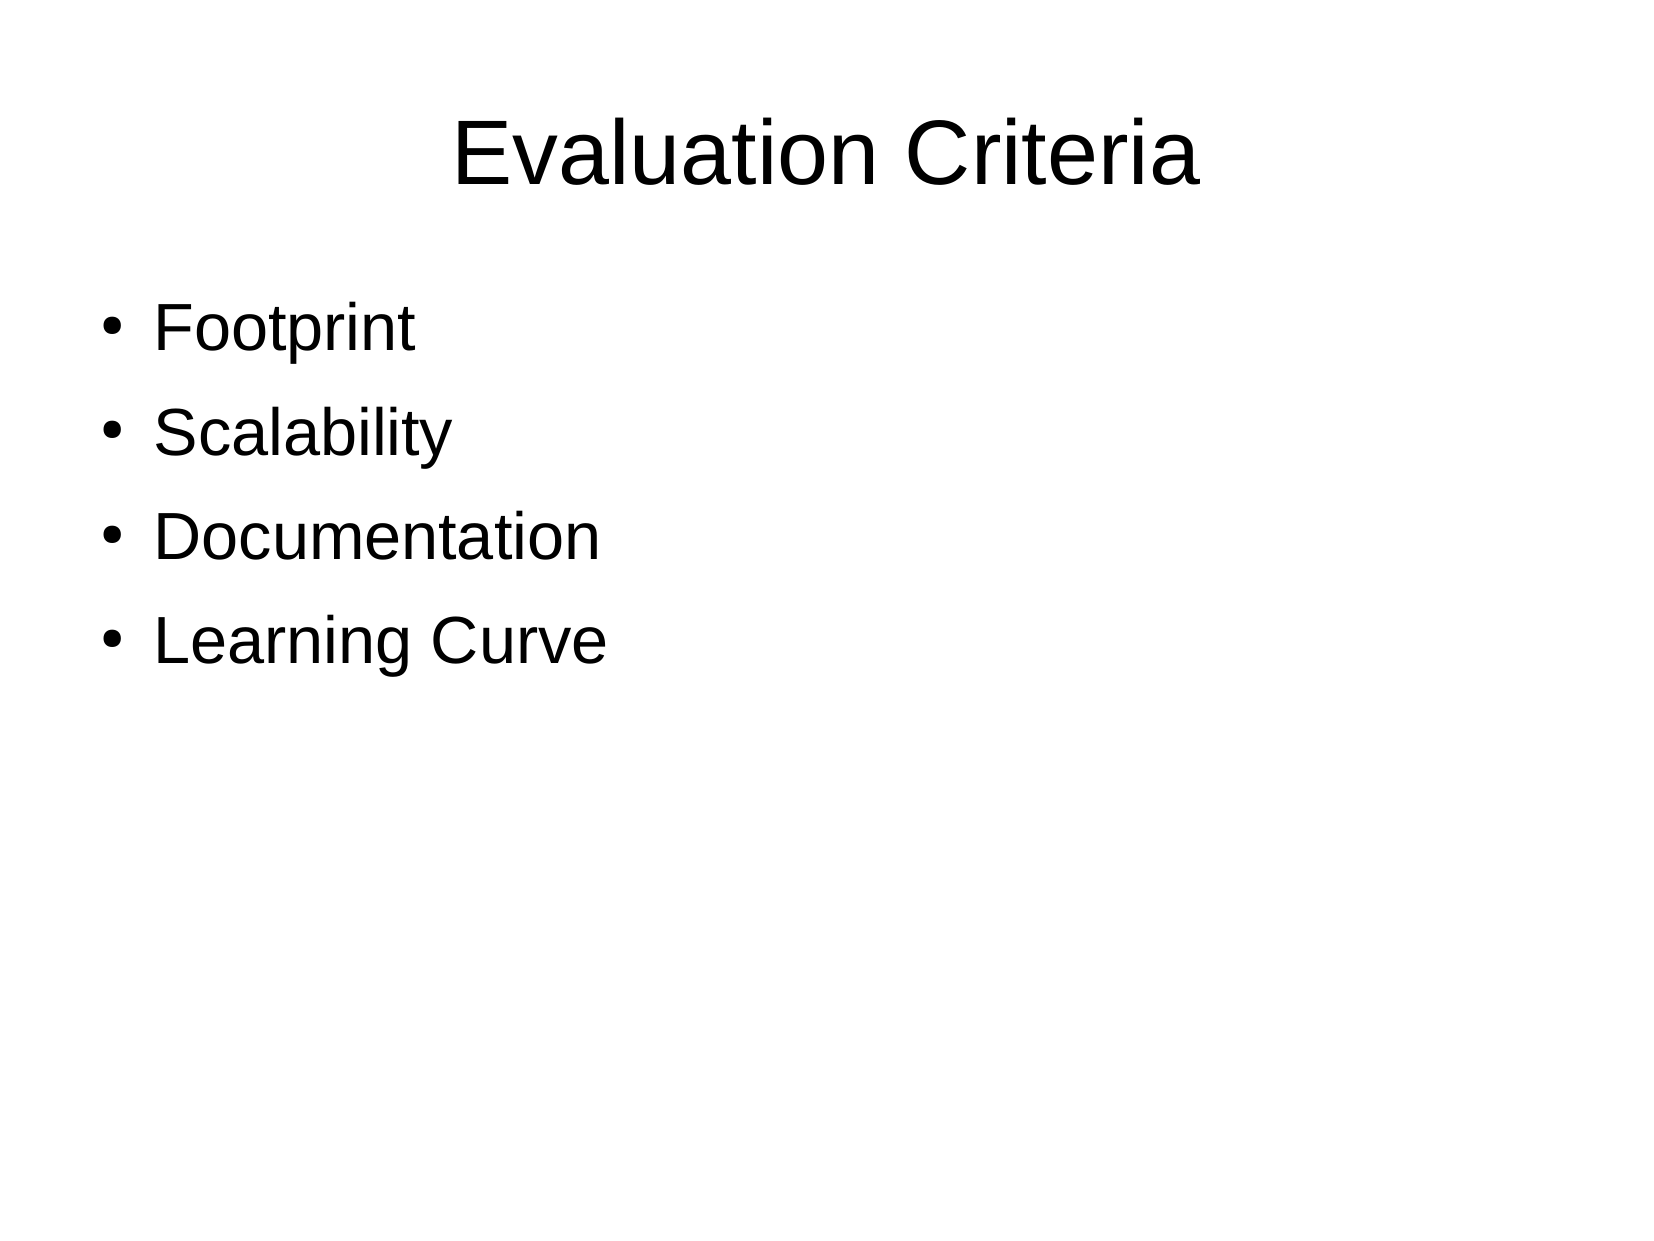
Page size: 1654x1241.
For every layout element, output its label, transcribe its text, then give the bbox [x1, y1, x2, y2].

title Evaluation Criteria [82, 49, 1571, 257]
list Footprint Scalability Documentation Learning Curve [82, 290, 1571, 1109]
